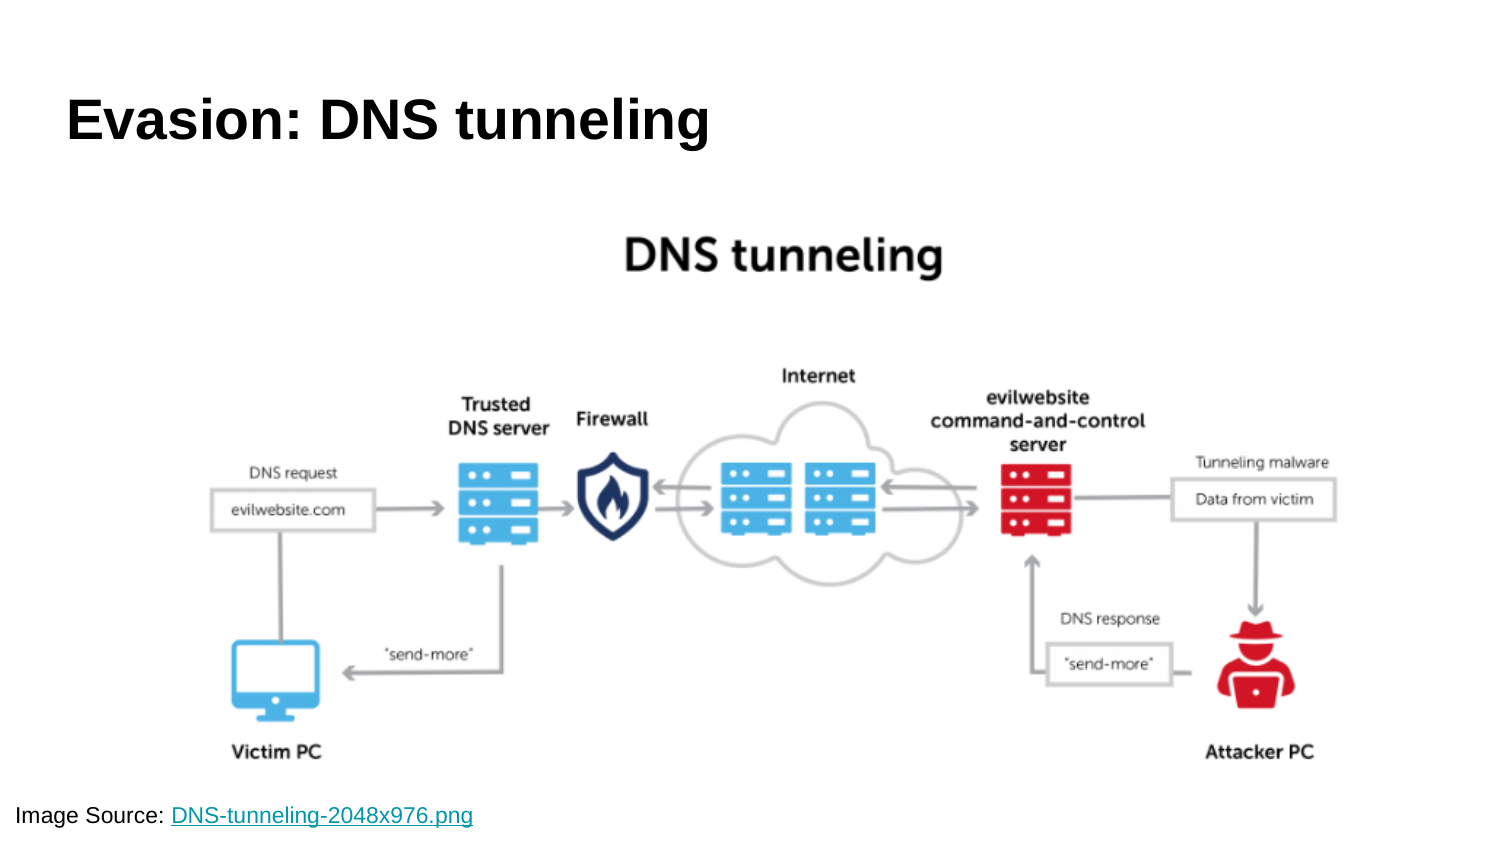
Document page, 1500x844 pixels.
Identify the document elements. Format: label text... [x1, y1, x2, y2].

text_box Image Source: DNS-tunneling-2048x976.png [0, 785, 791, 844]
picture [165, 212, 1417, 822]
title Evasion: DNS tunneling [51, 72, 1449, 167]
